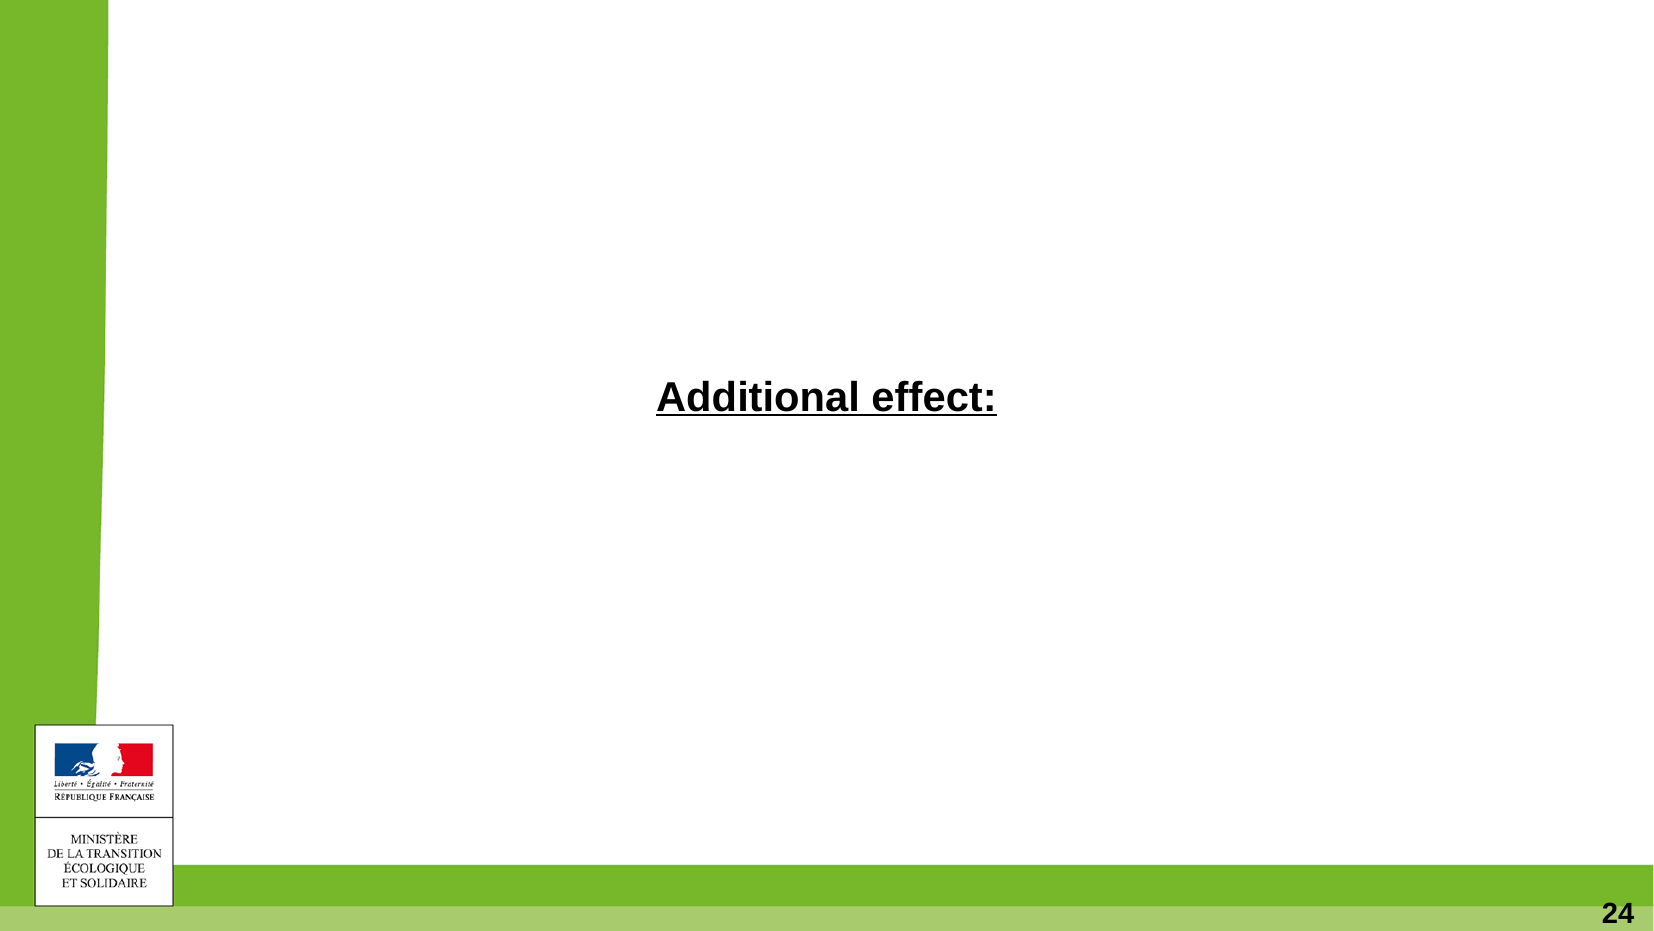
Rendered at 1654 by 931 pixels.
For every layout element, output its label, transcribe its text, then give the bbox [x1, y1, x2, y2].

picture [0, 0, 1654, 931]
subtitle Additional effect: [82, 37, 1571, 758]
